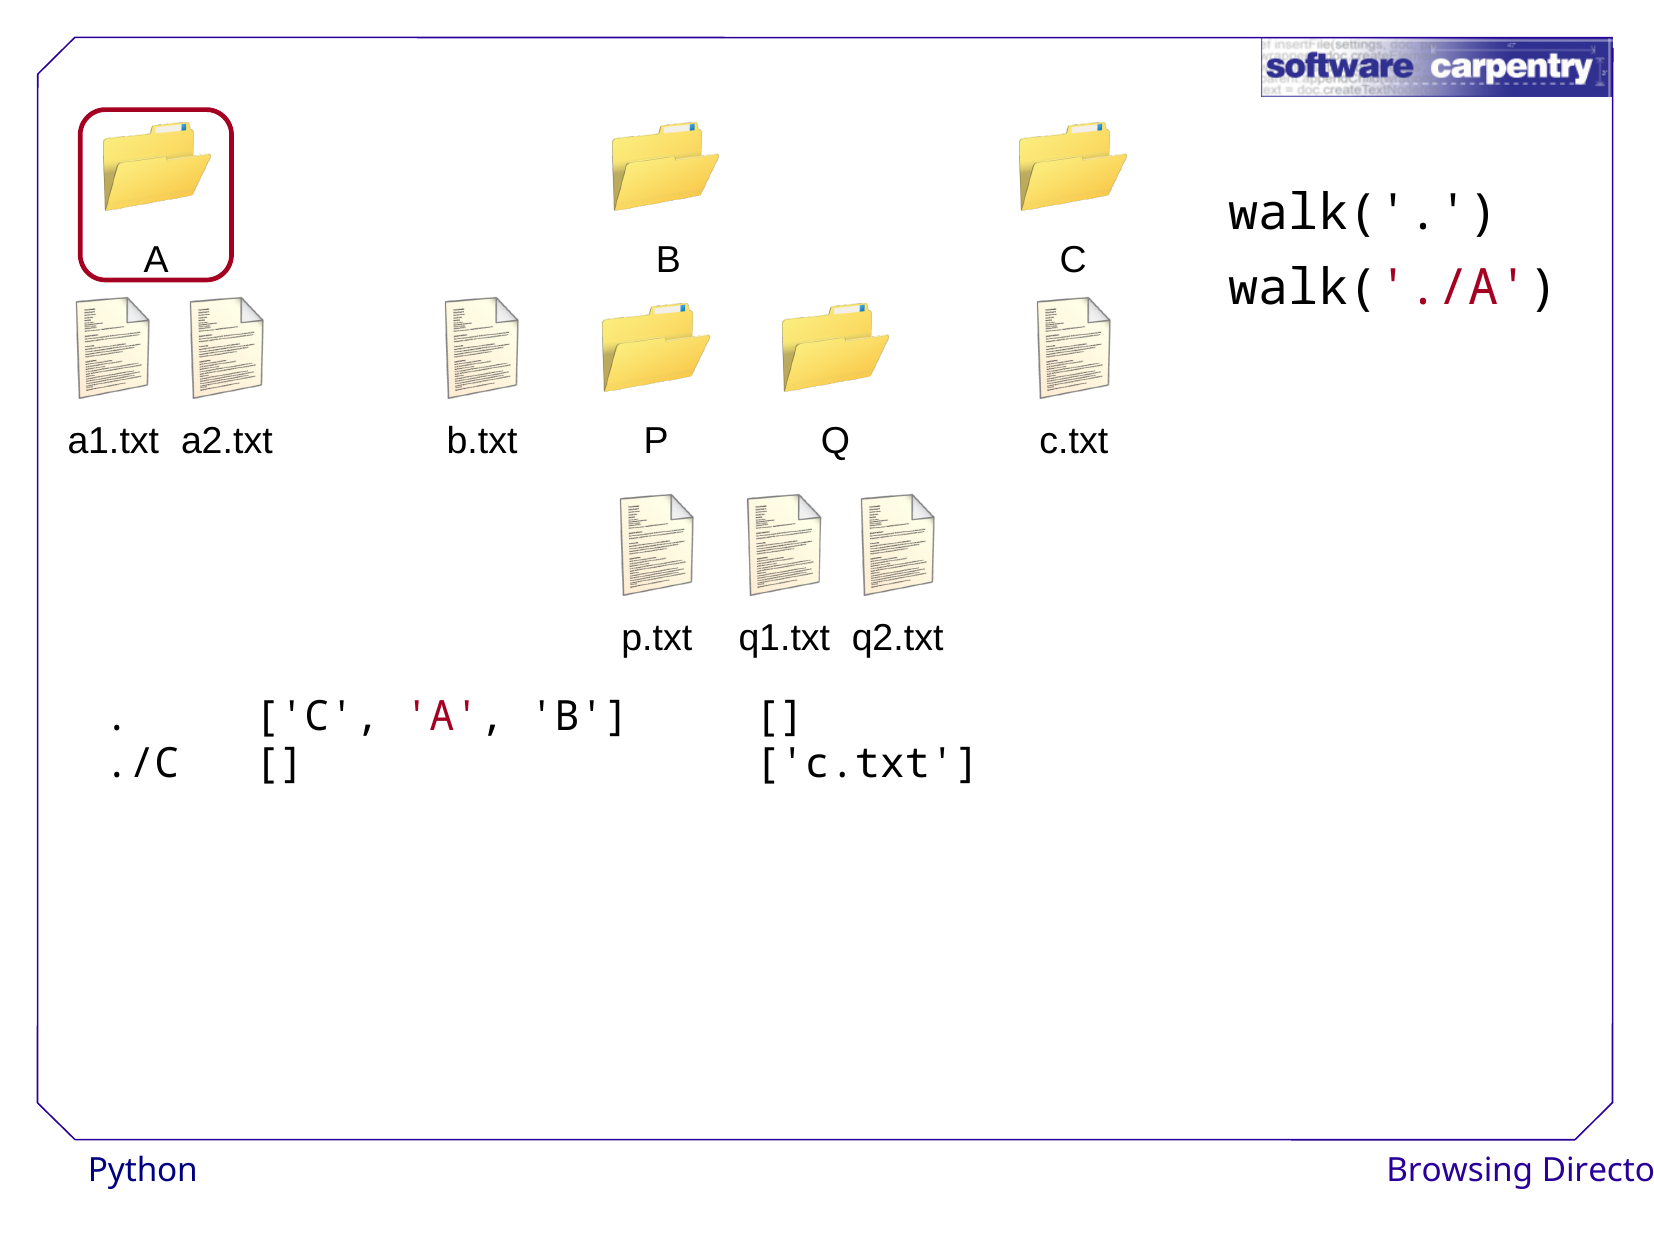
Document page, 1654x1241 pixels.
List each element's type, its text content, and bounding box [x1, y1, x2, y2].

picture [425, 290, 539, 404]
text_box A [128, 283, 184, 290]
picture [778, 289, 893, 405]
text_box a1.txt [52, 412, 175, 470]
text_box b.txt [431, 412, 533, 470]
picture [727, 487, 955, 602]
text_box walk('.') walk('./A') [1214, 156, 1517, 252]
text_box q2.txt [846, 609, 959, 668]
text_box C [1044, 231, 1102, 290]
text_box c.txt [1024, 412, 1124, 470]
text_box . ['C', 'A', 'B'] [] ./C [] ['c.txt'] [89, 686, 1512, 1150]
text_box q1.txt [723, 609, 846, 668]
text_box B [640, 231, 696, 290]
text_box Q [805, 412, 865, 470]
picture [99, 112, 215, 224]
text_box a2.txt [175, 412, 288, 470]
picture [598, 289, 714, 405]
picture [1261, 39, 1613, 97]
picture [56, 290, 284, 404]
picture [608, 108, 723, 224]
picture [600, 487, 714, 602]
text_box P [628, 412, 684, 470]
picture [1015, 108, 1131, 224]
text_box p.txt [606, 609, 708, 668]
text_box A [128, 231, 184, 277]
picture [1017, 290, 1131, 404]
